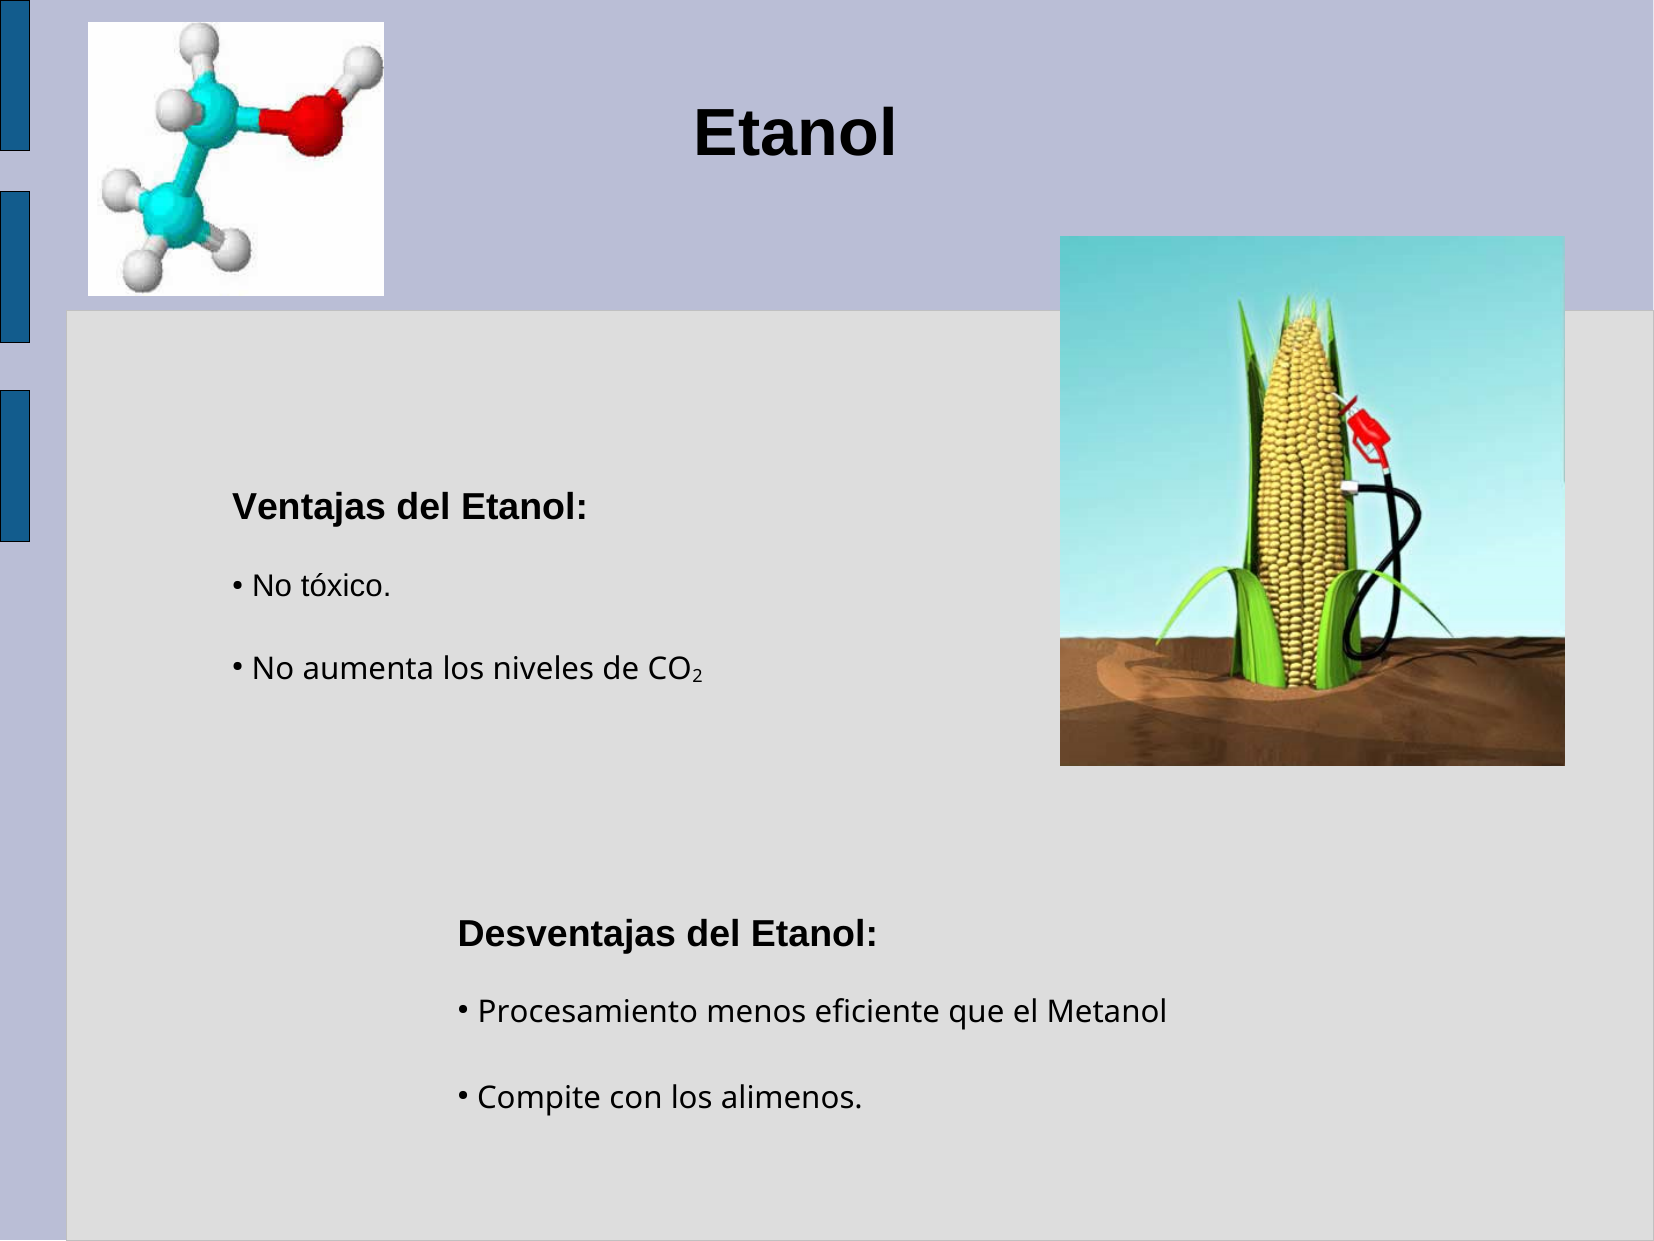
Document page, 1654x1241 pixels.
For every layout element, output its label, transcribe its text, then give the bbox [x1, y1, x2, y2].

text_box Ventajas del Etanol: [217, 478, 697, 542]
text_box Procesamiento menos eficiente que el Metanol Compite con los alimenos. [442, 981, 1307, 1109]
picture [1060, 236, 1565, 766]
text_box No tóxico. No aumenta los niveles de CO2 [217, 561, 934, 734]
picture [88, 22, 384, 296]
text_box Desventajas del Etanol: [442, 905, 982, 969]
text_box Etanol [679, 87, 945, 189]
